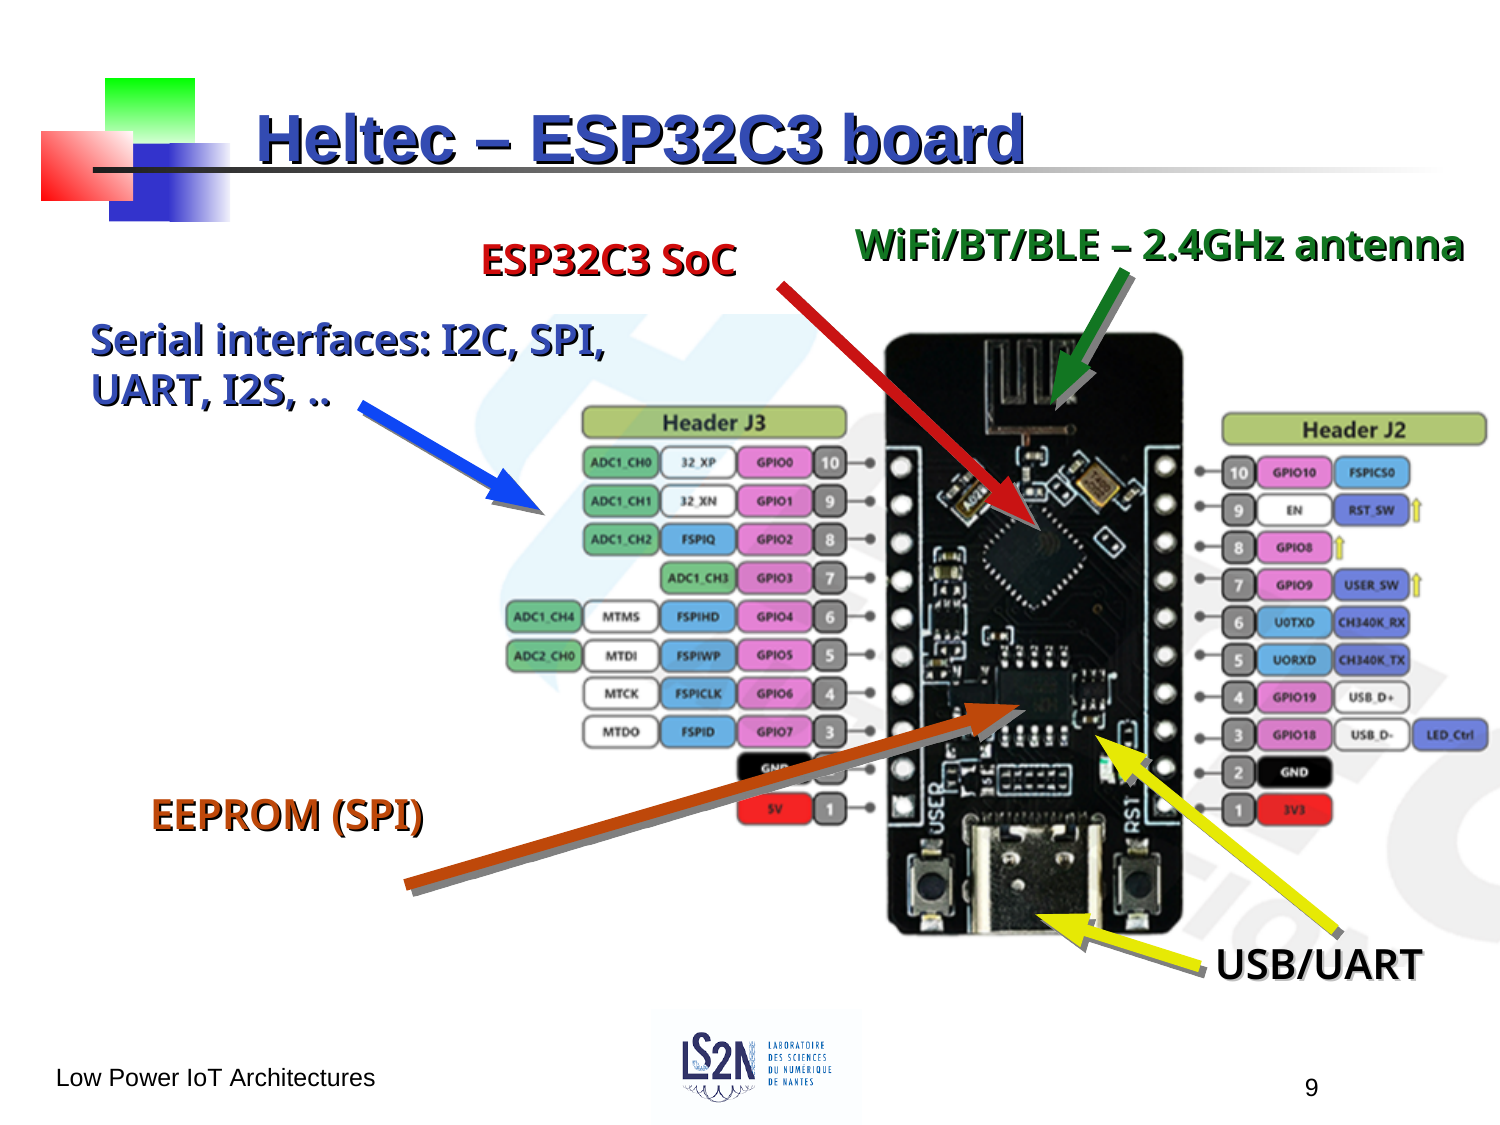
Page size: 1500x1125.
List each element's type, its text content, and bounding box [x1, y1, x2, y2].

text_box ESP32C3 SoC [465, 224, 826, 300]
text_box USB/UART [1200, 930, 1500, 1006]
picture [651, 1009, 862, 1125]
picture [465, 856, 479, 860]
text_box WiFi/BT/BLE – 2.4GHz antenna [840, 210, 1500, 286]
text_box Serial interfaces: I2C, SPI, UART, I2S, .. [75, 305, 646, 421]
title Heltec – ESP32C3 board [146, 86, 1066, 183]
picture [465, 314, 1500, 967]
text_box EEPROM (SPI) [135, 780, 511, 856]
